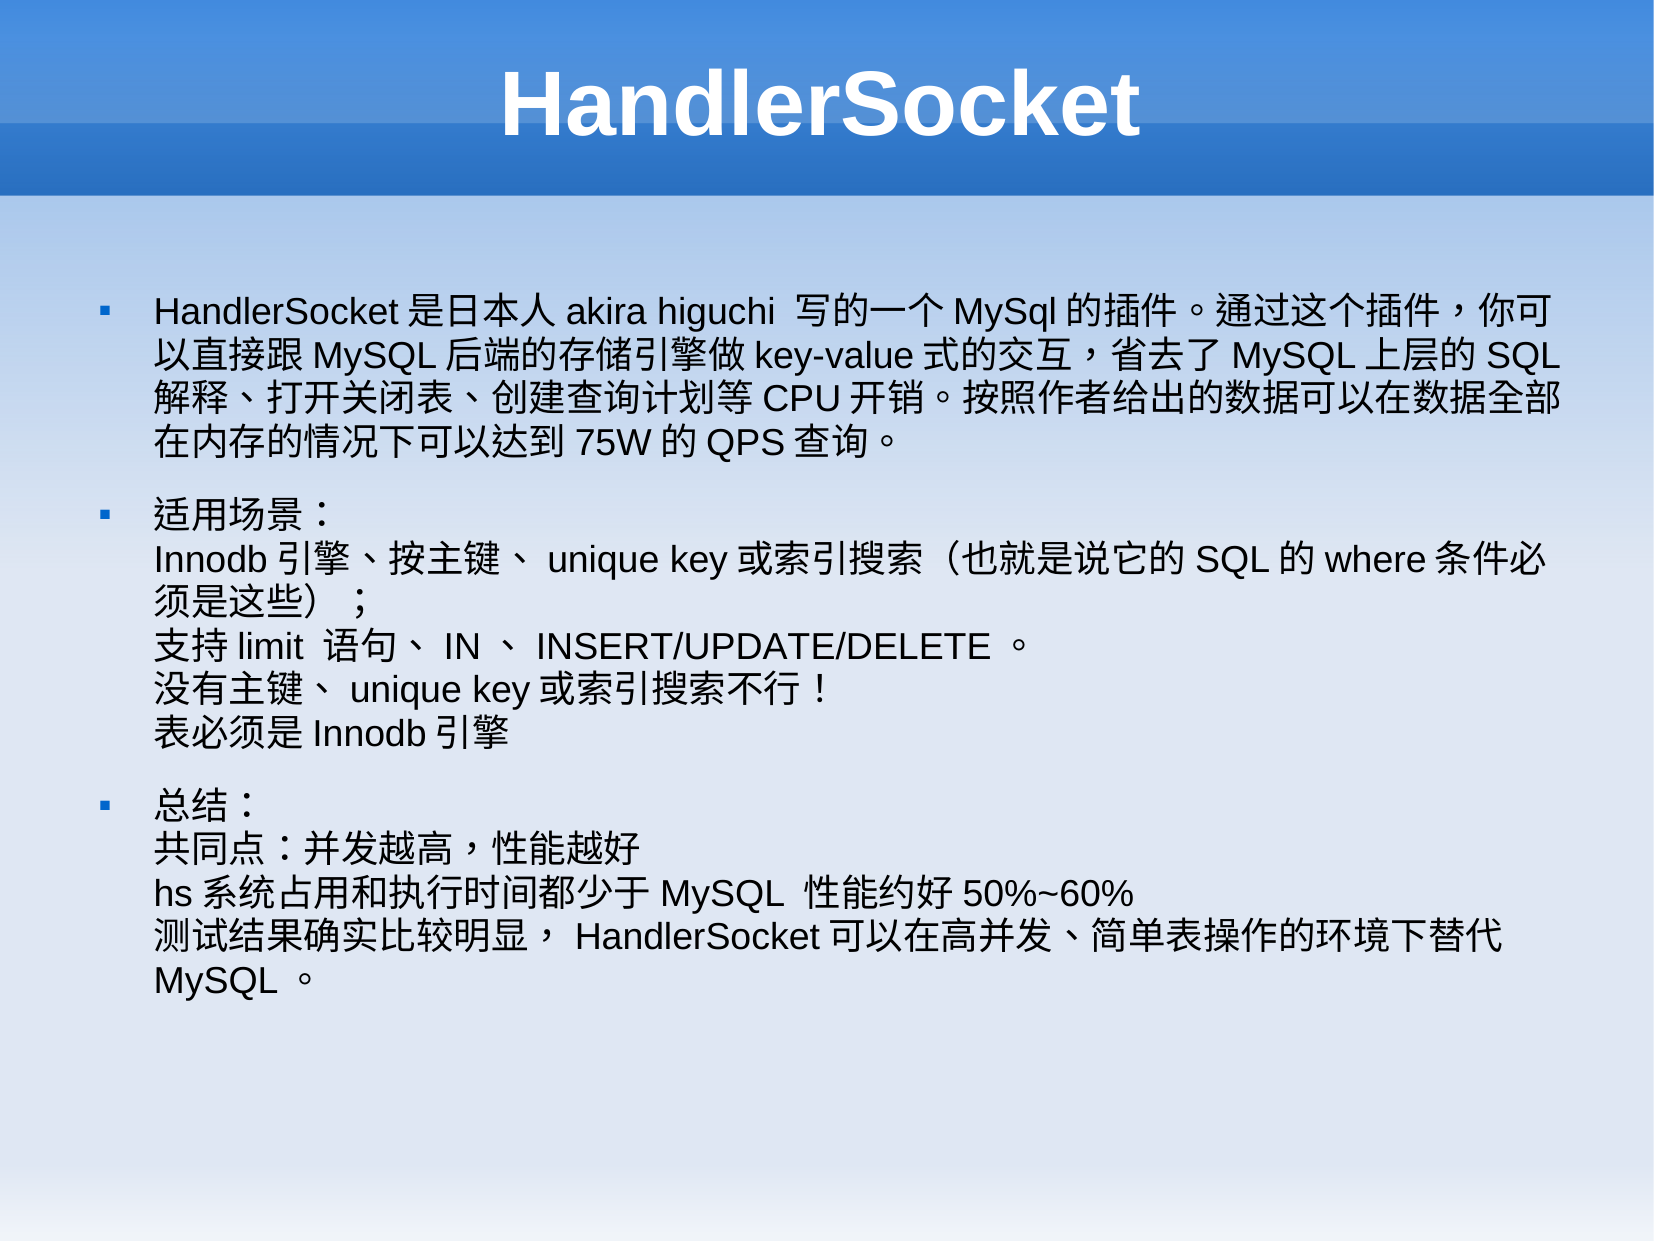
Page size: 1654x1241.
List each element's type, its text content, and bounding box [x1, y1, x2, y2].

title HandlerSocket [76, 7, 1565, 200]
picture [0, 0, 1654, 1241]
list HandlerSocket是日本人akira higuchi 写的一个MySql的插件。通过这个插件，你可以直接跟MySQL后端的存储引擎做key-value式的交互，省去了MySQL上层的SQL解释、打开关闭表、创建查询计划等CPU开销。按照作者给出的数据可以在数据全部在内存的情况下可以达到75W的QPS查询。 适用场景： Innodb引擎、按主键、unique key或索引搜索（也就是说它的SQL的where条件必须是这些）； 支持limit 语句、IN、INSERT/UPDATE/DELETE。 没有主键、unique key或索引搜索不行！ 表必须是Innodb引擎 总结： 共同点：并发越高，性能越好 hs系统占用和执行时间都少于MySQL 性能约好50%~60% 测试结果确实比较明显，HandlerSocket可以在高并发、简单表操作的环境下替代MySQL。 [82, 290, 1571, 1094]
